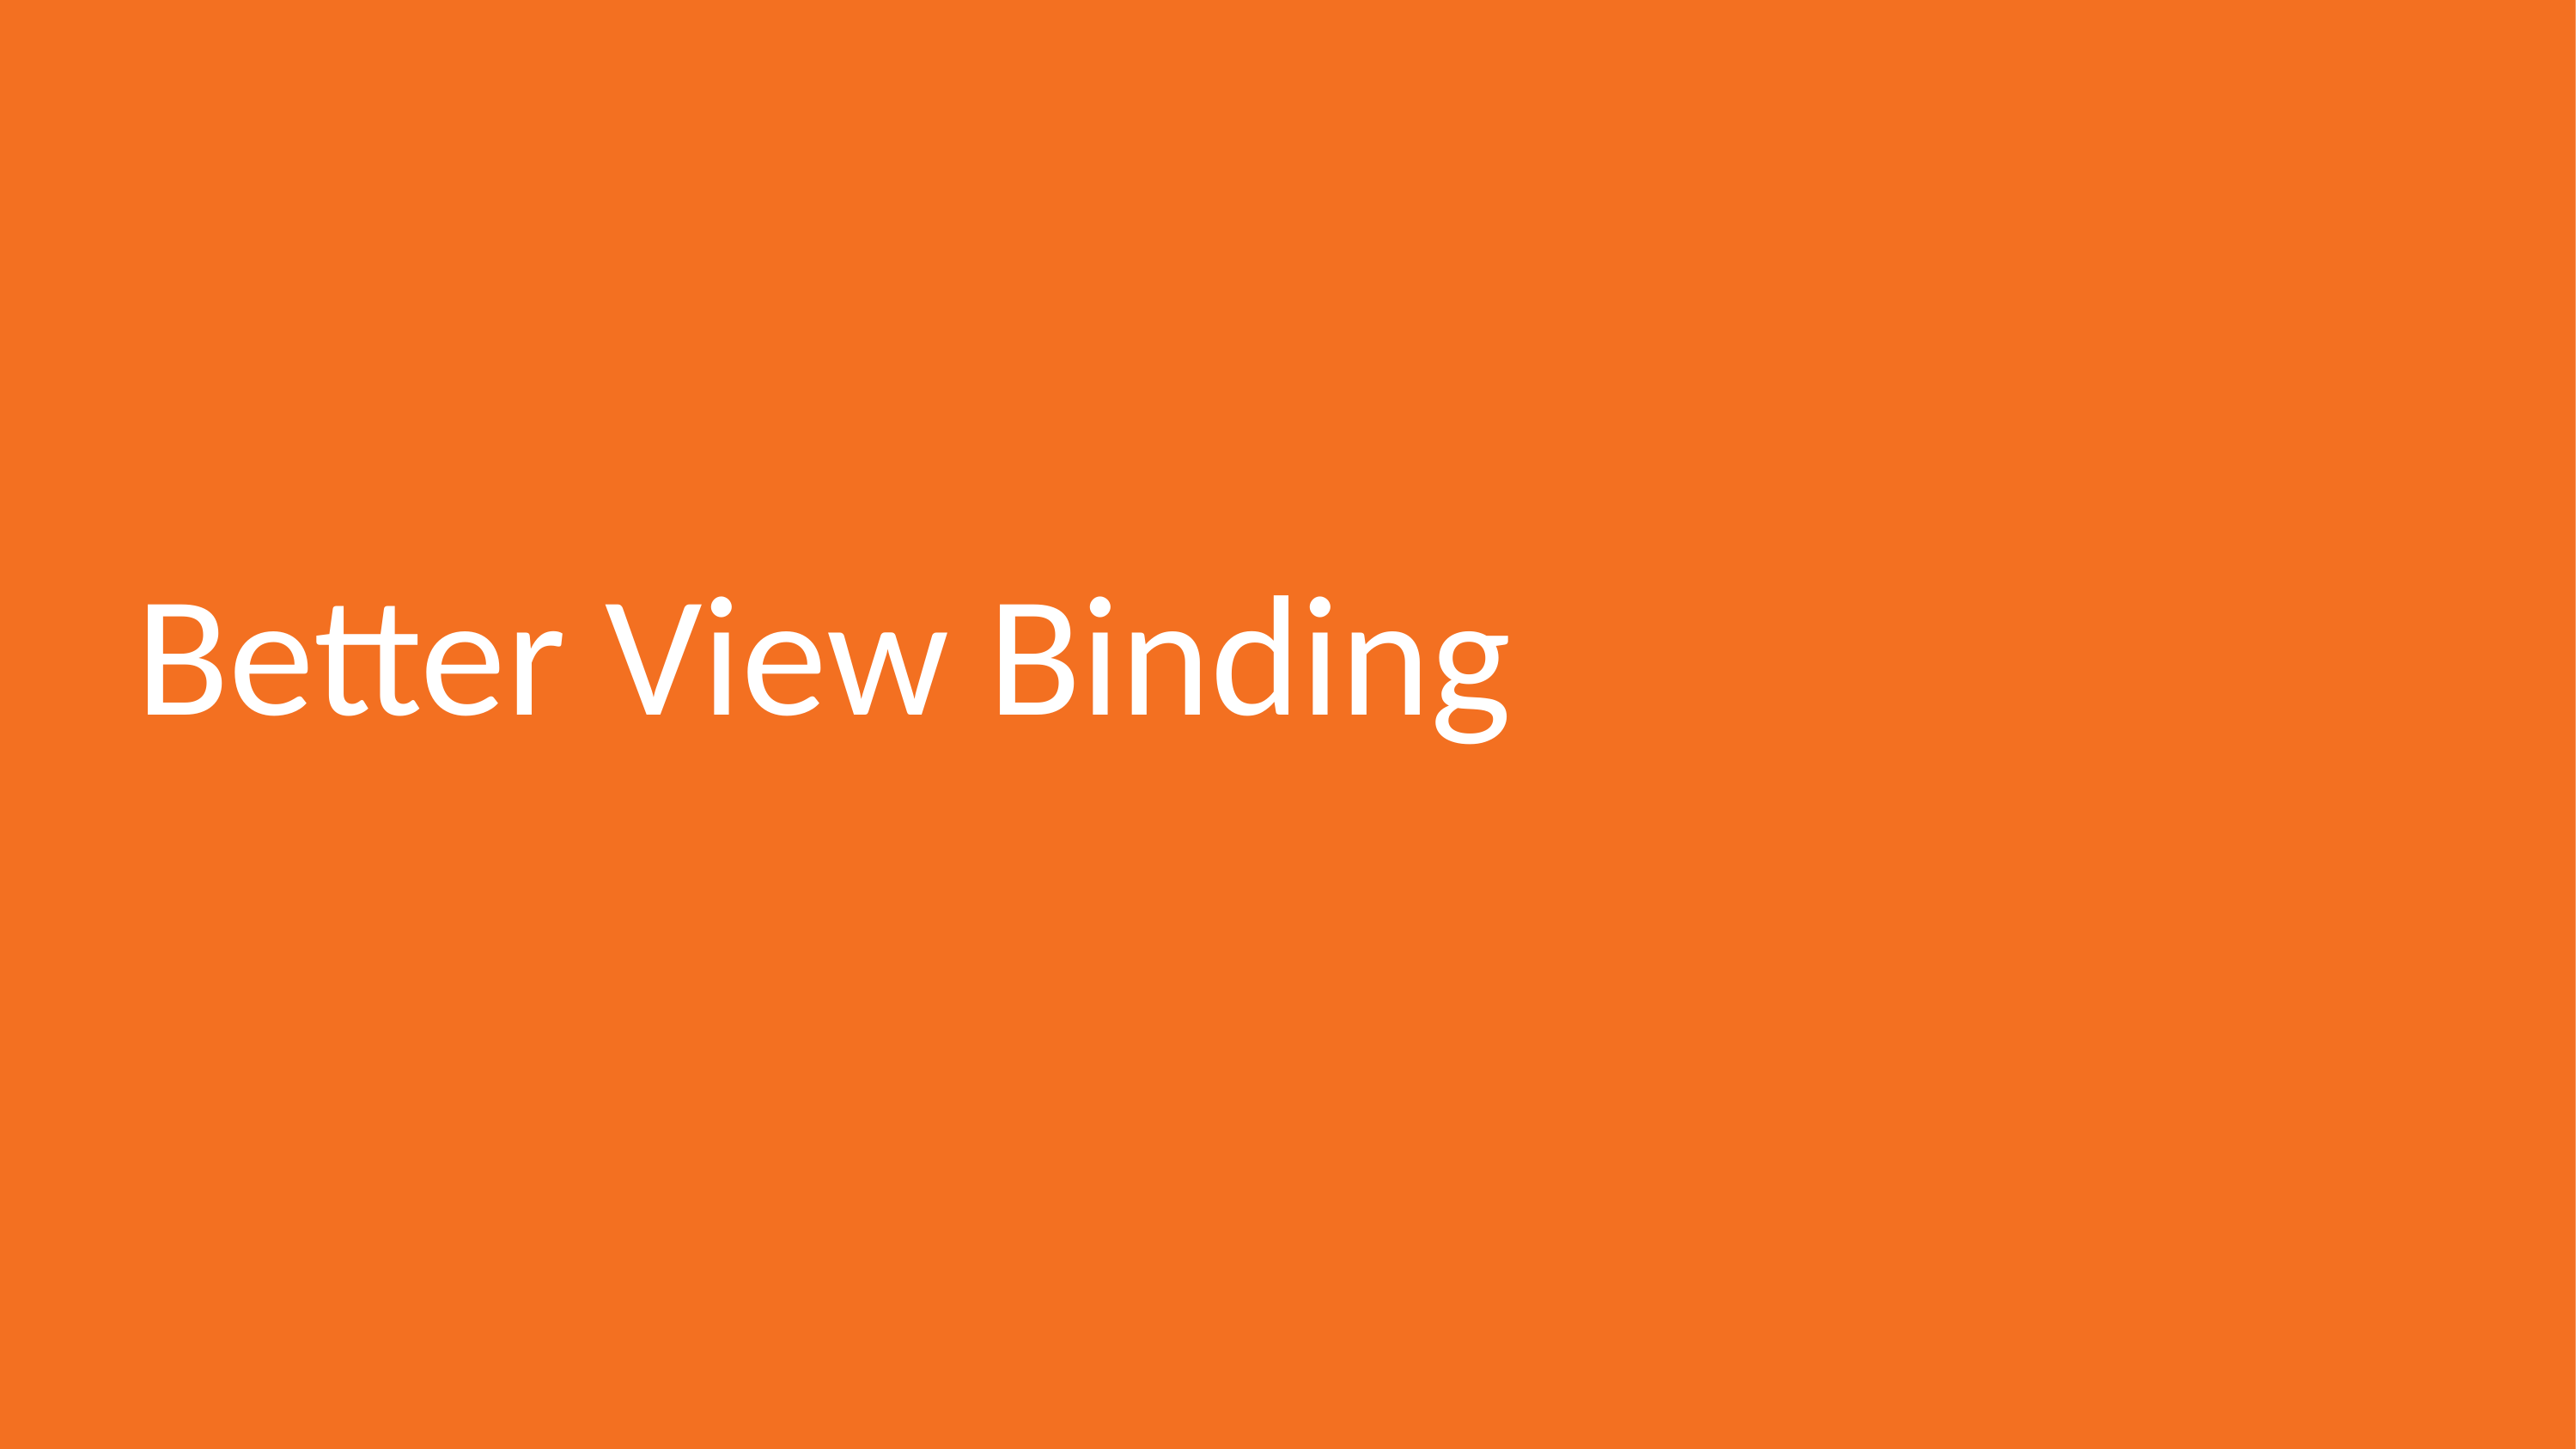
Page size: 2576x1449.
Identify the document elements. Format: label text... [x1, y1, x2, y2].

title Better View Binding [110, 512, 2427, 776]
